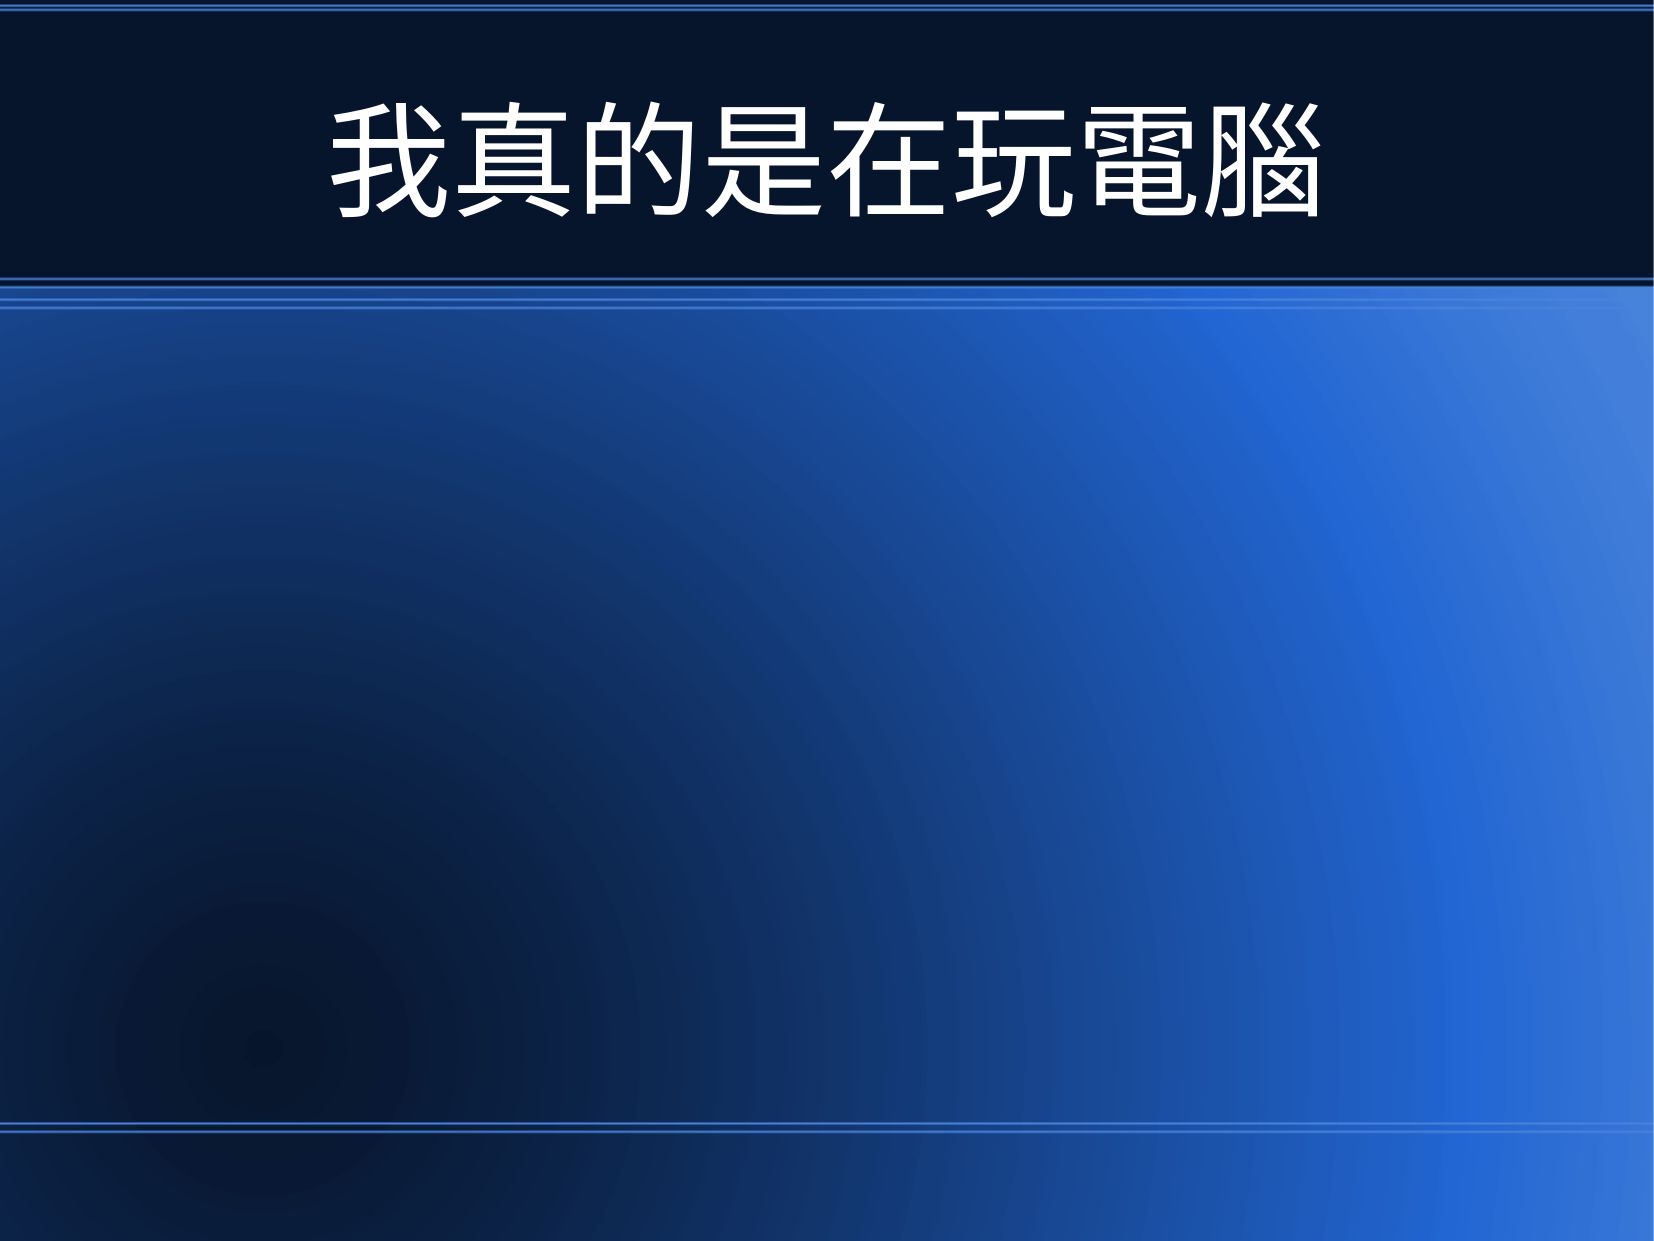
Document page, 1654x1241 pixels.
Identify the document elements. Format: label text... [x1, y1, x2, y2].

picture [0, 0, 1654, 1241]
title 我真的是在玩電腦 [82, 49, 1571, 257]
